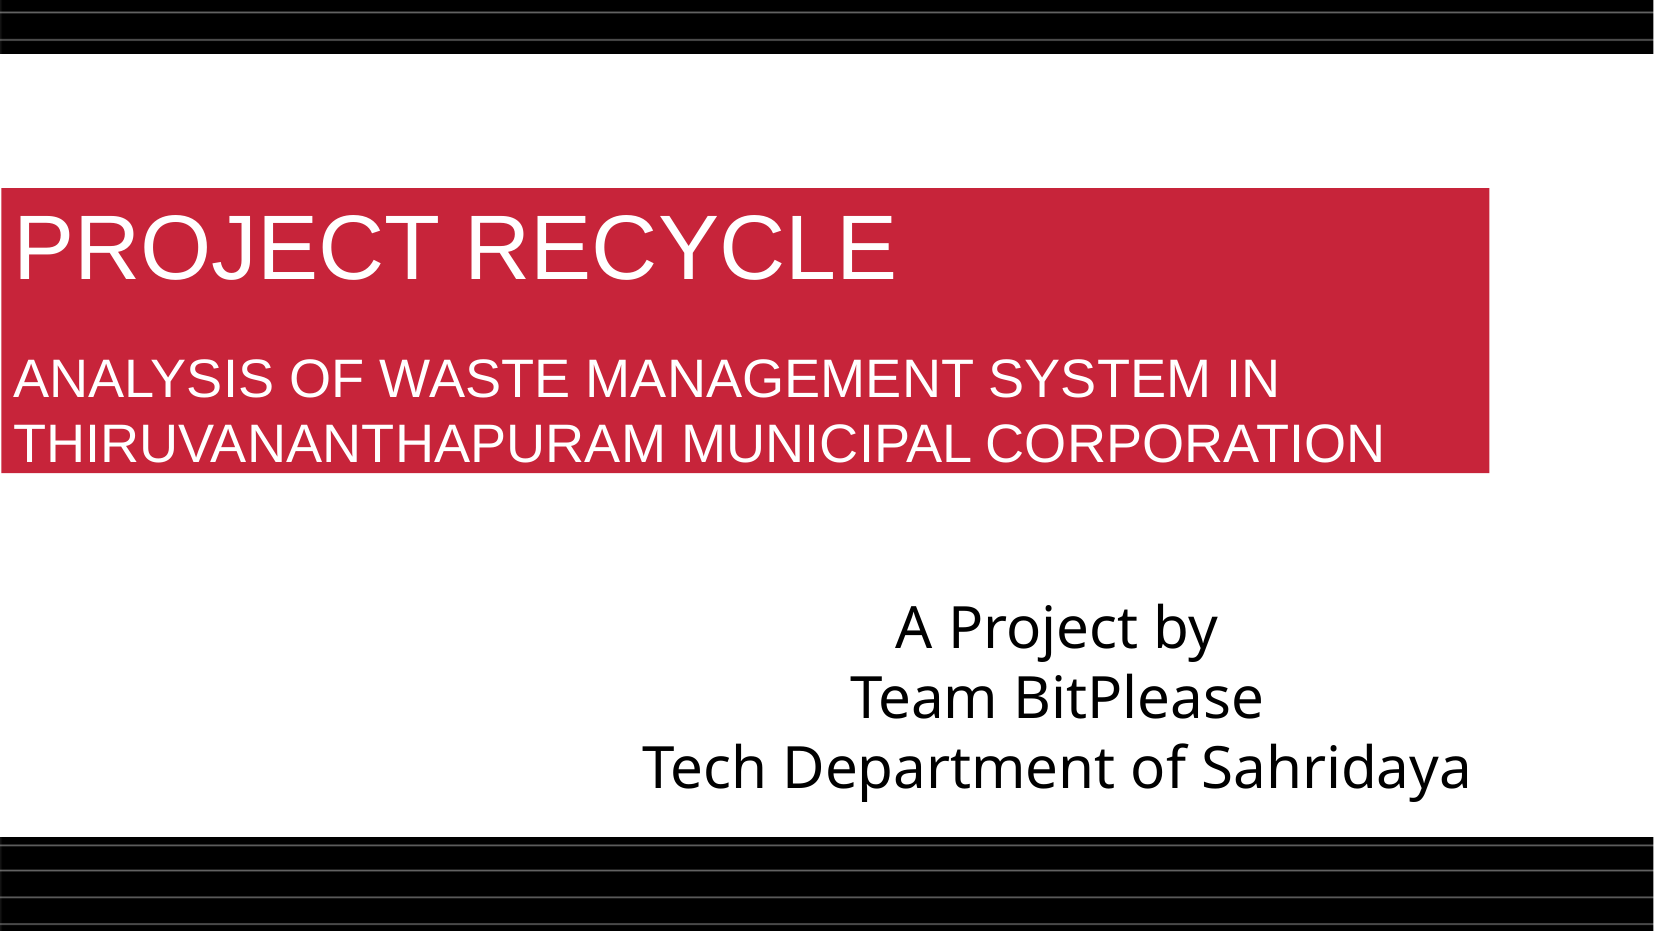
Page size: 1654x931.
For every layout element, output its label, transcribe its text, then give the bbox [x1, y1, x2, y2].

text_box PROJECT RECYCLE ANALYSIS OF WASTE MANAGEMENT SYSTEM IN THIRUVANANTHAPURAM MUNICIPAL CORPORATION [1, 188, 1490, 474]
picture [0, 837, 1654, 931]
picture [0, 0, 1654, 54]
text_box A Project by Team BitPlease Tech Department of Sahridaya [625, 590, 1489, 801]
